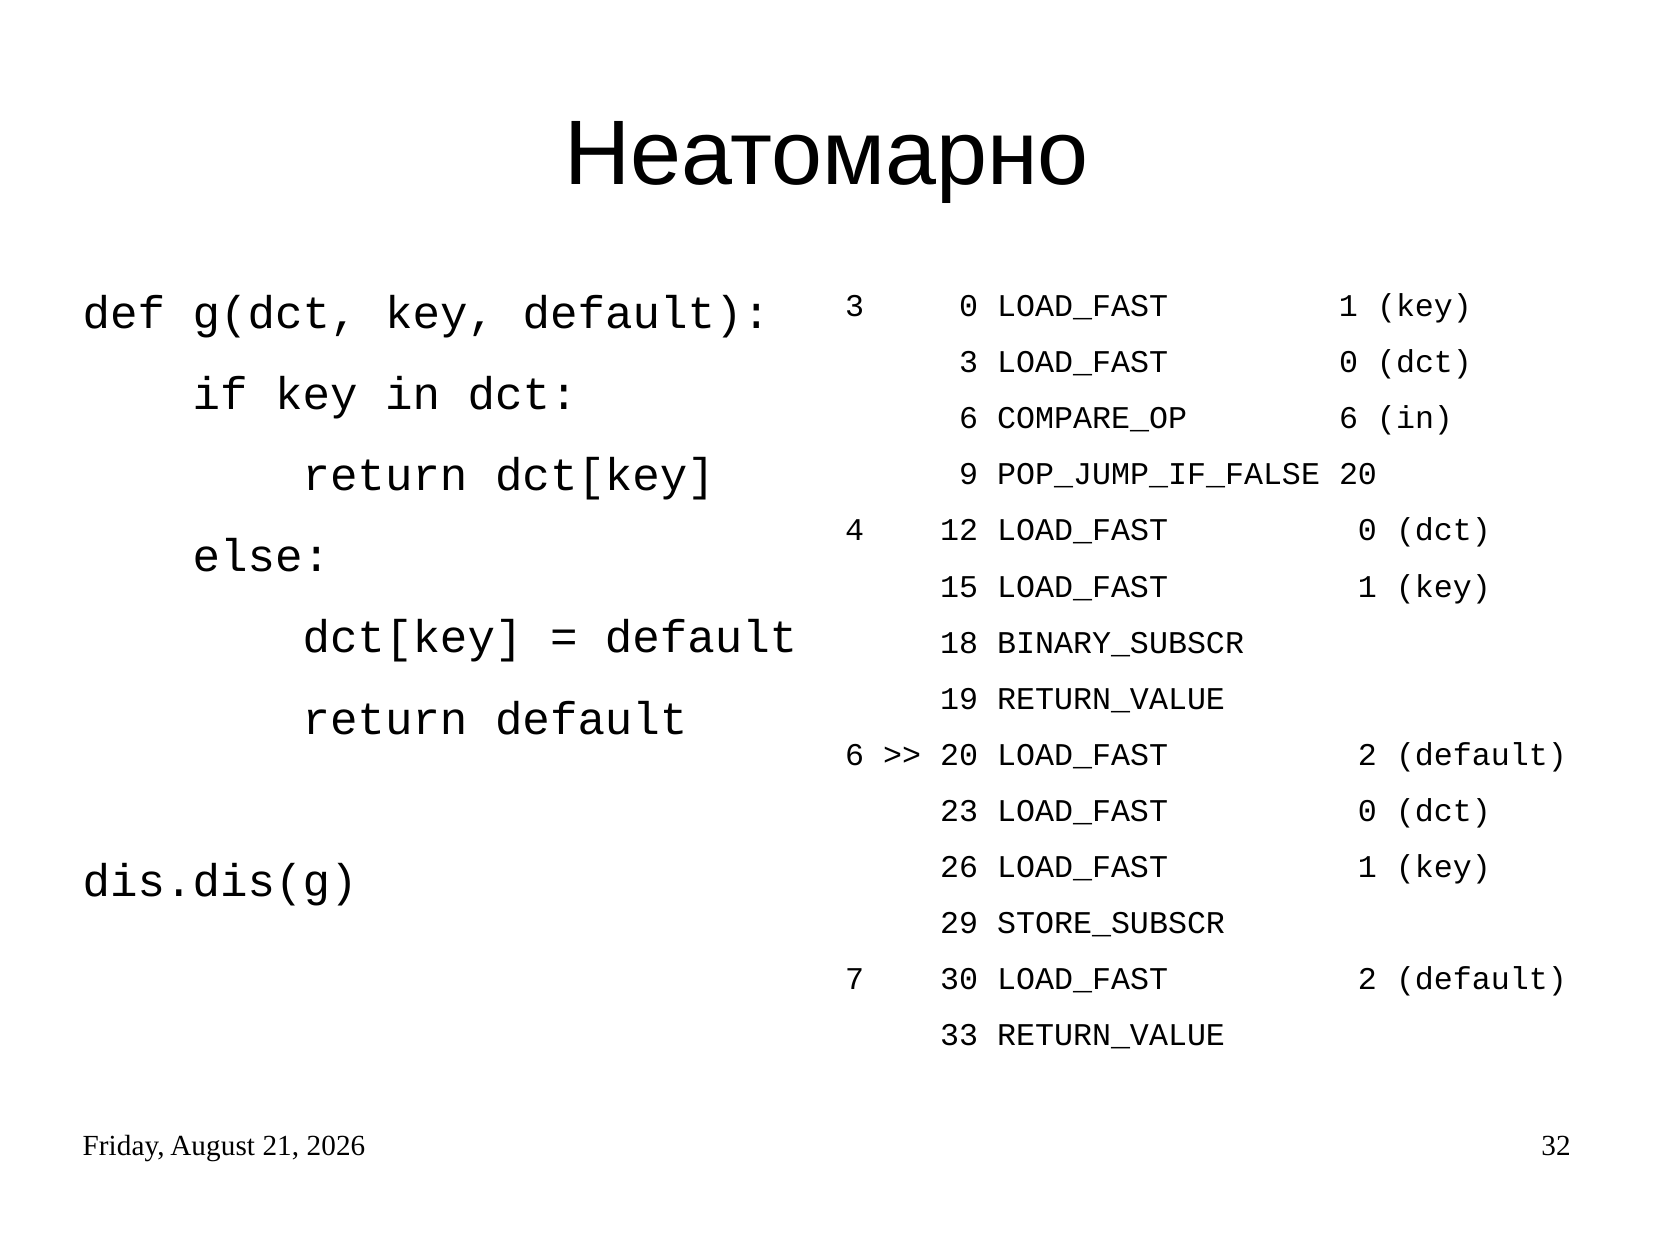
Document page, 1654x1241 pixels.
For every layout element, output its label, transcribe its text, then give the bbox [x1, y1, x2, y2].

list def g(dct, key, default): if key in dct: return dct[key] else: dct[key] = default return default dis.dis(g) [82, 290, 809, 1109]
title Неатомарно [82, 49, 1571, 257]
list 3 0 LOAD_FAST 1 (key) 3 LOAD_FAST 0 (dct) 6 COMPARE_OP 6 (in) 9 POP_JUMP_IF_FALSE 20 4 12 LOAD_FAST 0 (dct) 15 LOAD_FAST 1 (key) 18 BINARY_SUBSCR 19 RETURN_VALUE 6 >> 20 LOAD_FAST 2 (default) 23 LOAD_FAST 0 (dct) 26 LOAD_FAST 1 (key) 29 STORE_SUBSCR 7 30 LOAD_FAST 2 (default) 33 RETURN_VALUE [845, 290, 1572, 1109]
